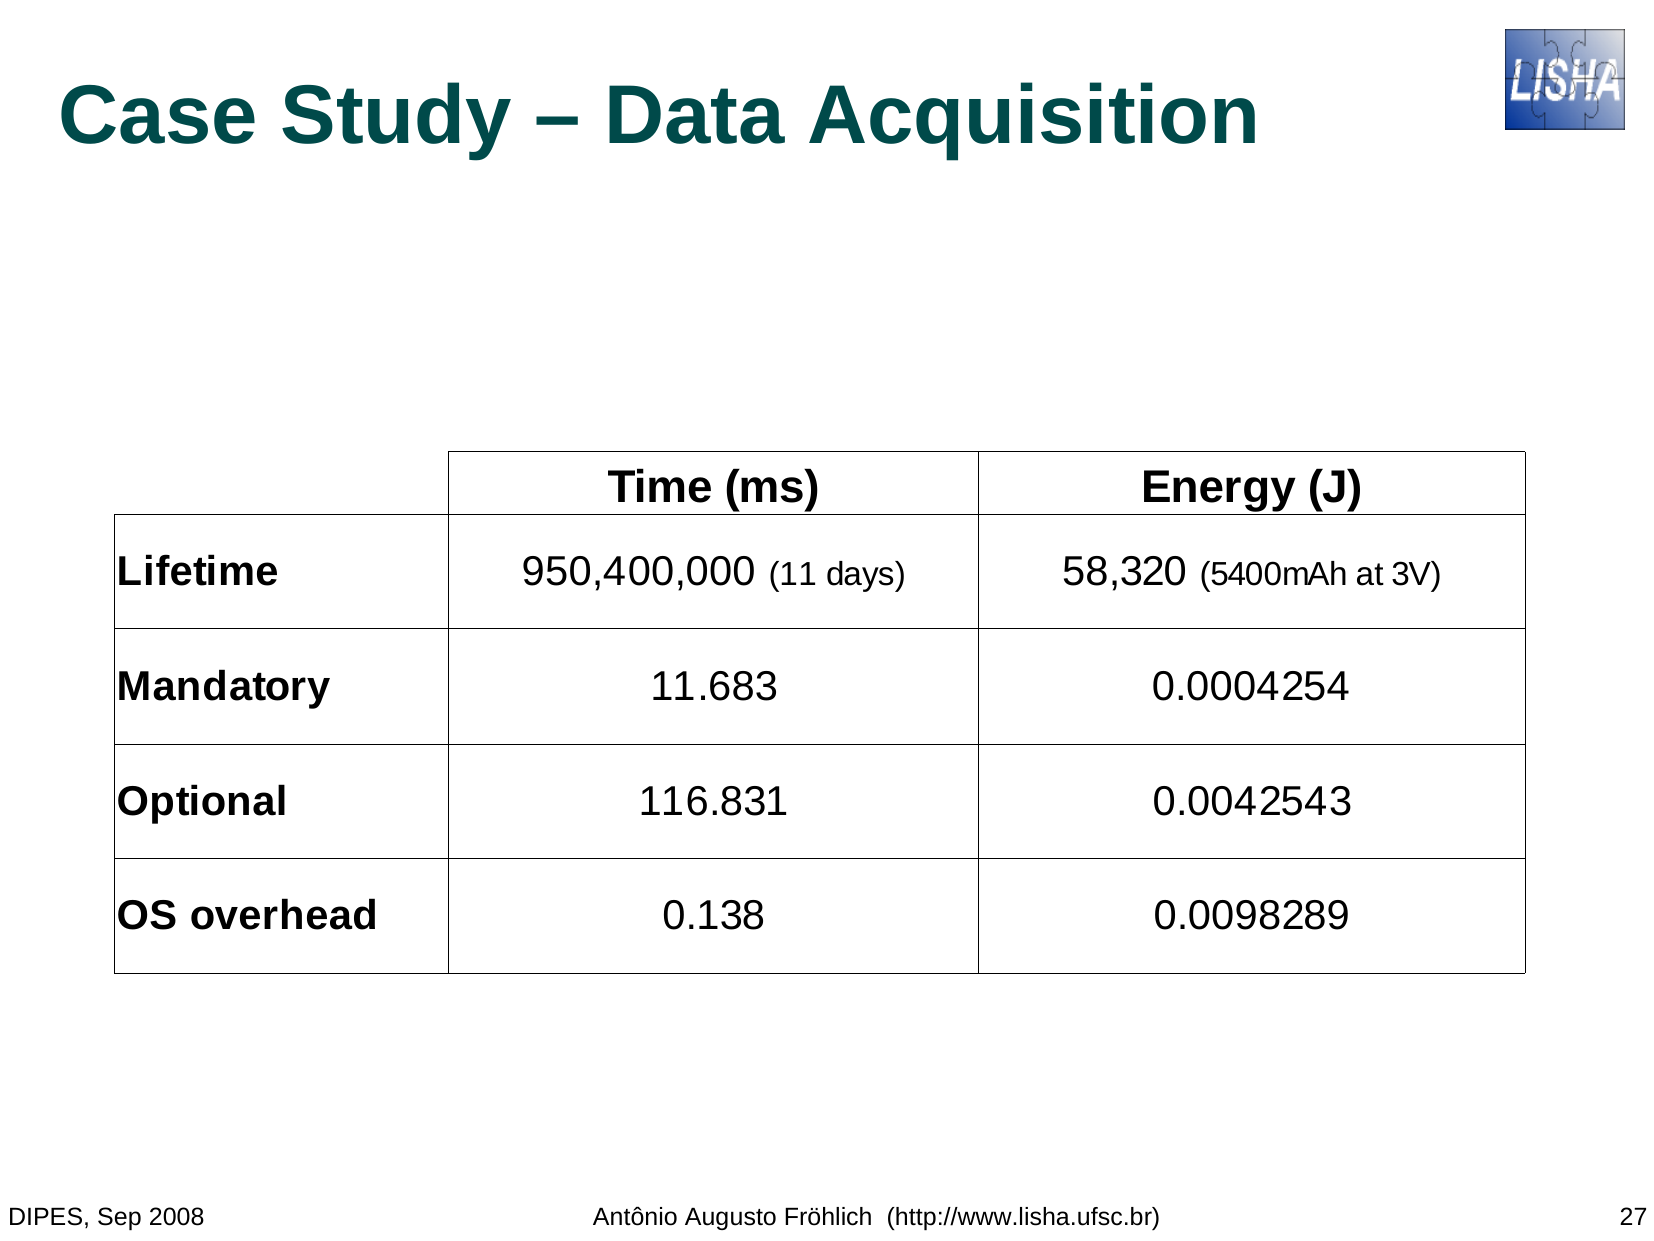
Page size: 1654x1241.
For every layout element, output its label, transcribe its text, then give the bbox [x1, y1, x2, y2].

picture [1505, 29, 1625, 130]
chart [112, 450, 1528, 976]
title Case Study – Data Acquisition [58, 11, 1463, 219]
